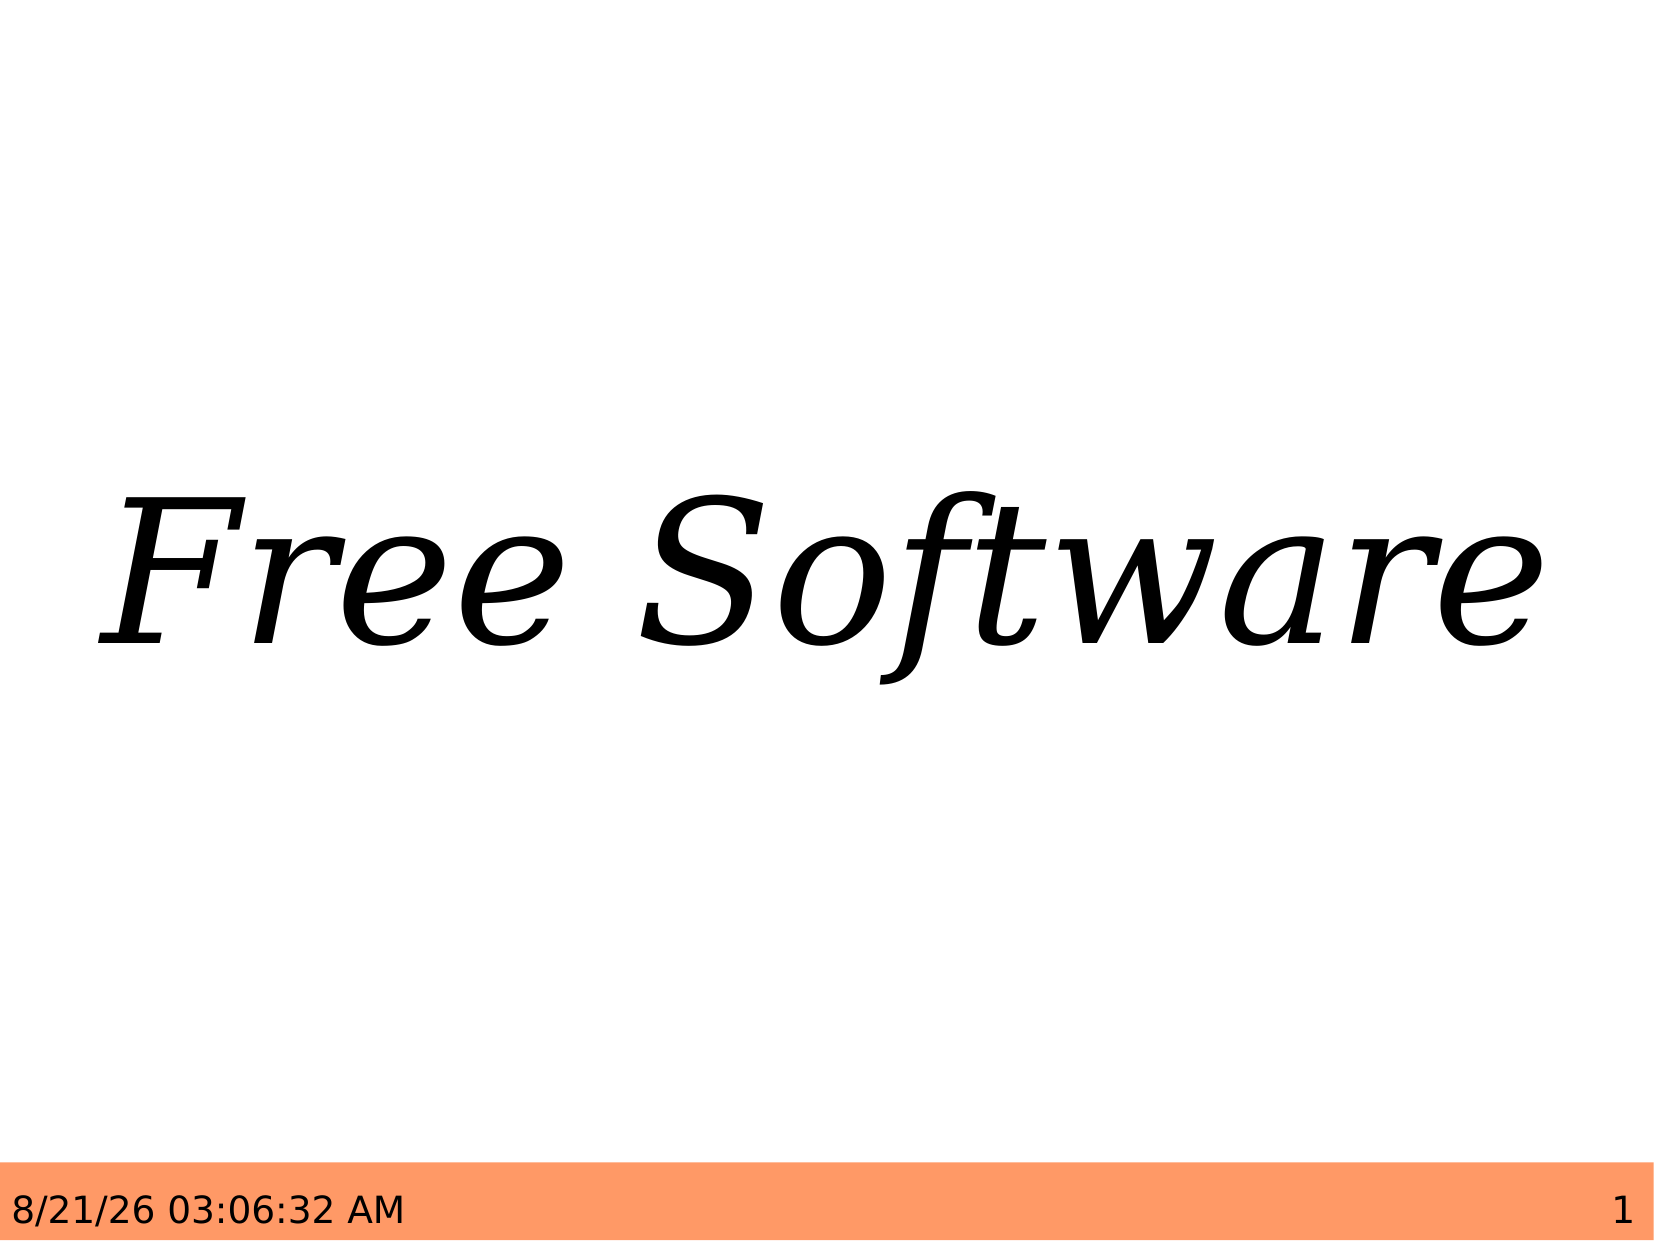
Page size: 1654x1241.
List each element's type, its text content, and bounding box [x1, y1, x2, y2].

text_box Free Software [0, 450, 1654, 698]
